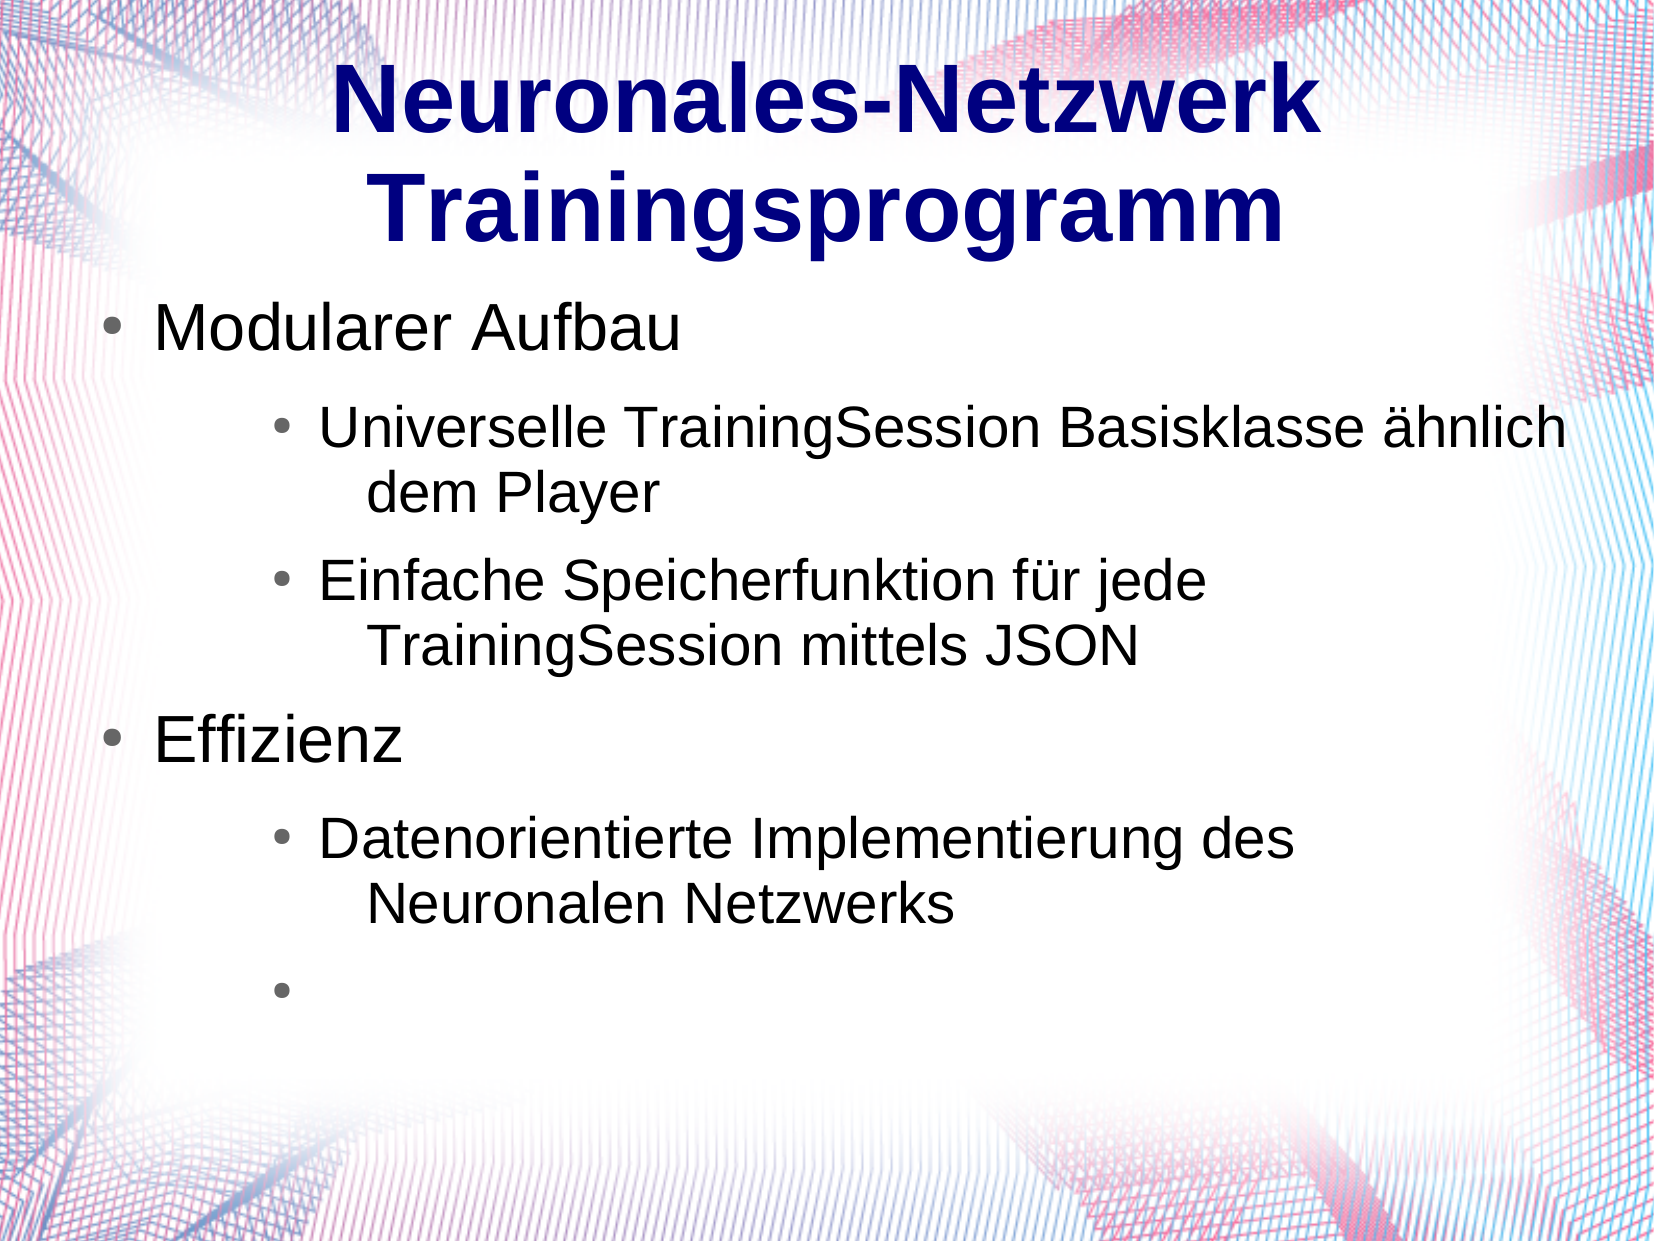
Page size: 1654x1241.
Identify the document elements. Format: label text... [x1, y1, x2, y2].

picture [0, 0, 1654, 1241]
title Neuronales-Netzwerk Trainingsprogramm [82, 43, 1571, 263]
list Modularer Aufbau Universelle TrainingSession Basisklasse ähnlich dem Player Einfache Speicherfunktion für jede TrainingSession mittels JSON Effizienz Datenorientierte Implementierung des Neuronalen Netzwerks [82, 290, 1571, 1109]
